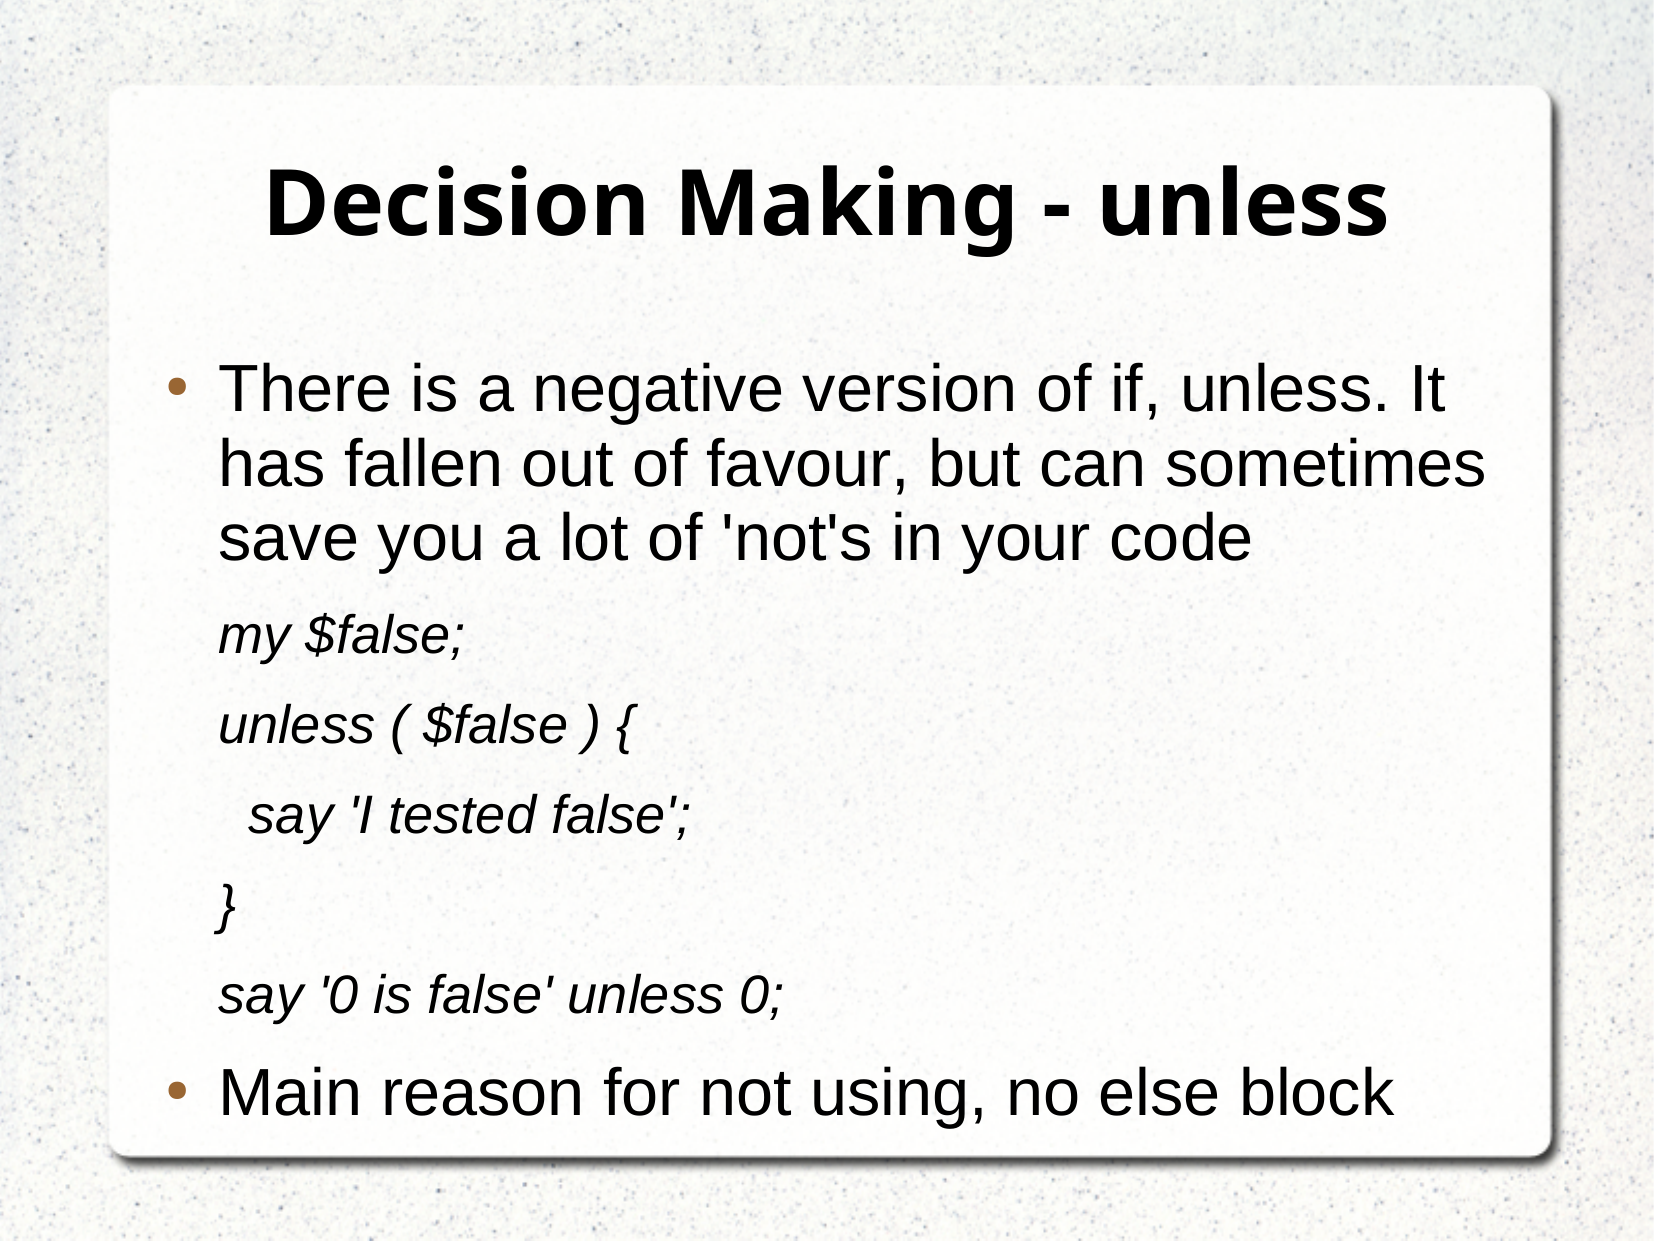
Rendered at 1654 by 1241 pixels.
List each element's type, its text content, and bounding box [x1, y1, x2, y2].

picture [0, 0, 1654, 1241]
list There is a negative version of if, unless. It has fallen out of favour, but can sometimes save you a lot of 'not's in your code my $false; unless ( $false ) { say 'I tested false'; } say '0 is false' unless 0; Main reason for not using, no else block [147, 350, 1506, 1129]
title Decision Making - unless [118, 96, 1536, 304]
